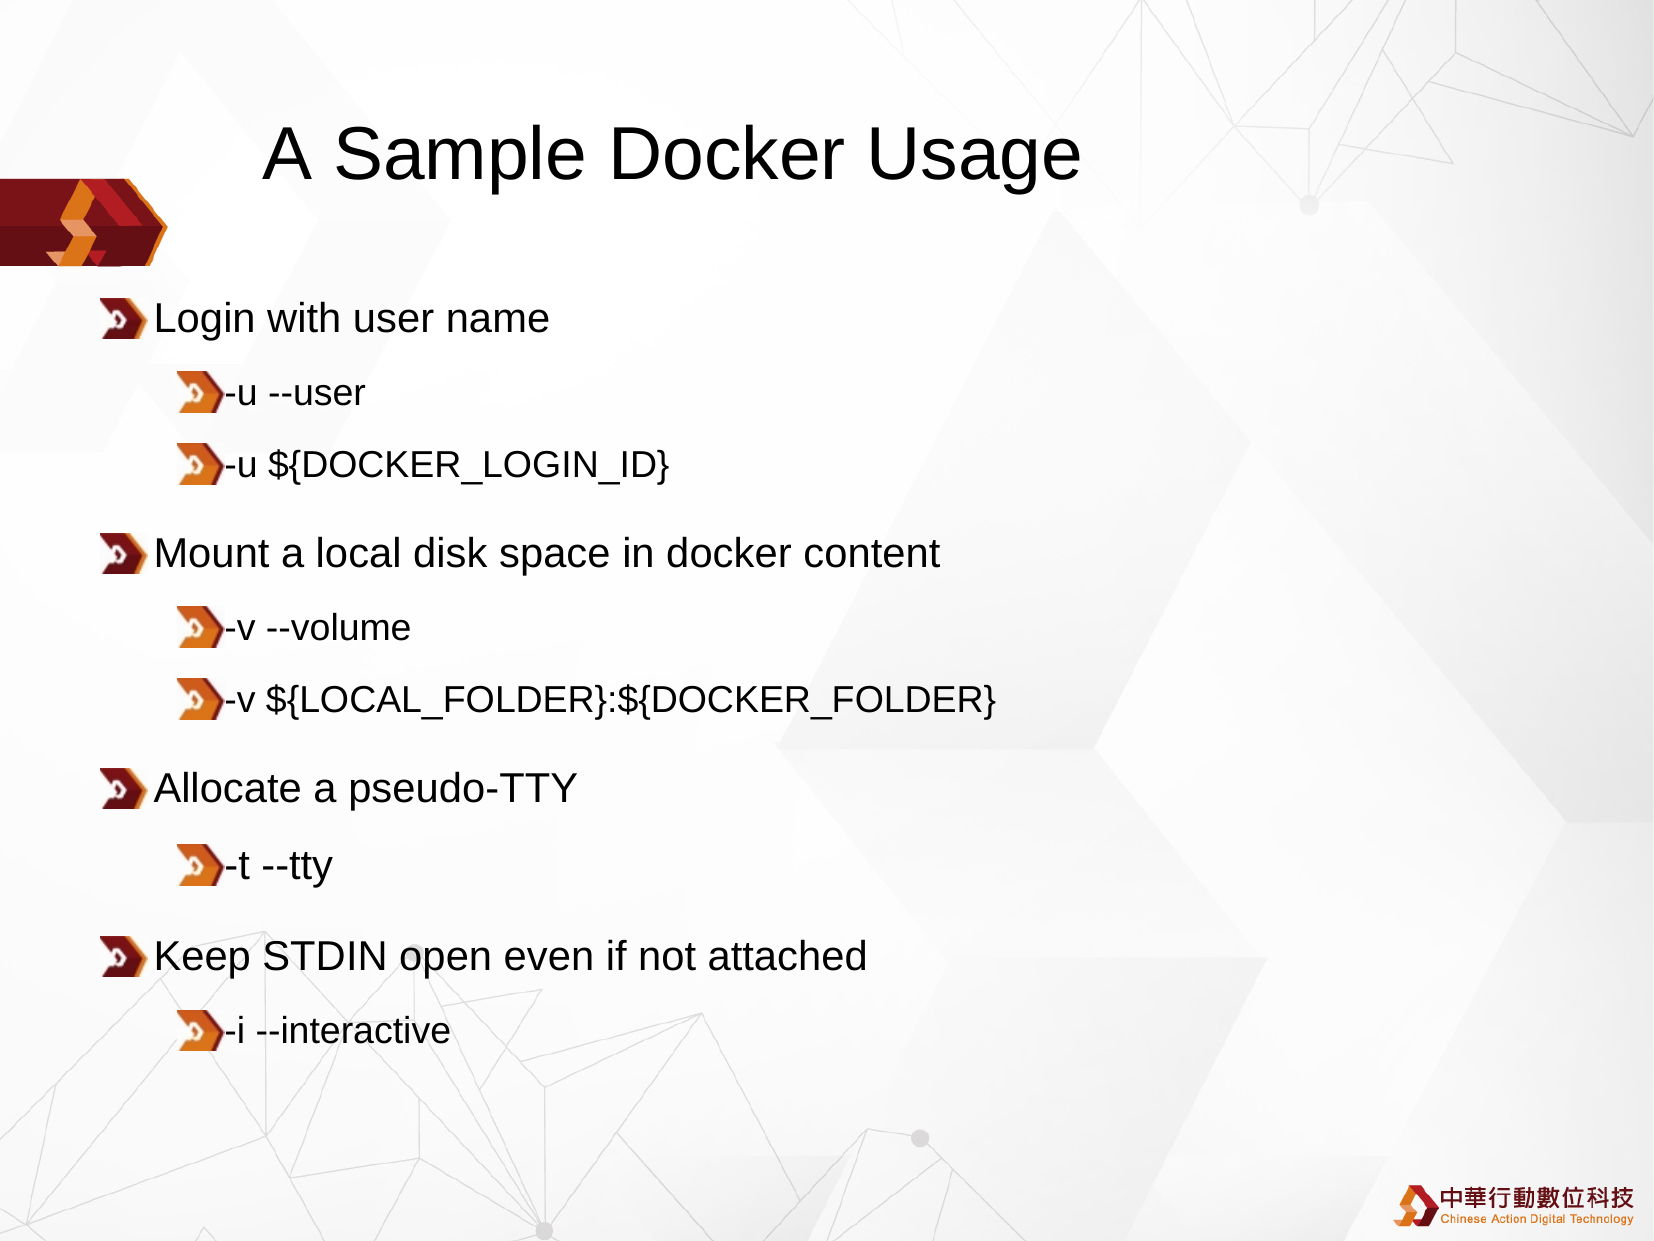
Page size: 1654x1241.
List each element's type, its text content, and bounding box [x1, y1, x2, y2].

title A Sample Docker Usage [82, 94, 1264, 213]
picture [0, 0, 1654, 1241]
list Login with user name -u --user -u ${DOCKER_LOGIN_ID} Mount a local disk space in docker content -v --volume -v ${LOCAL_FOLDER}:${DOCKER_FOLDER} Allocate a pseudo-TTY -t --tty Keep STDIN open even if not attached -i --interactive [82, 295, 1571, 1129]
